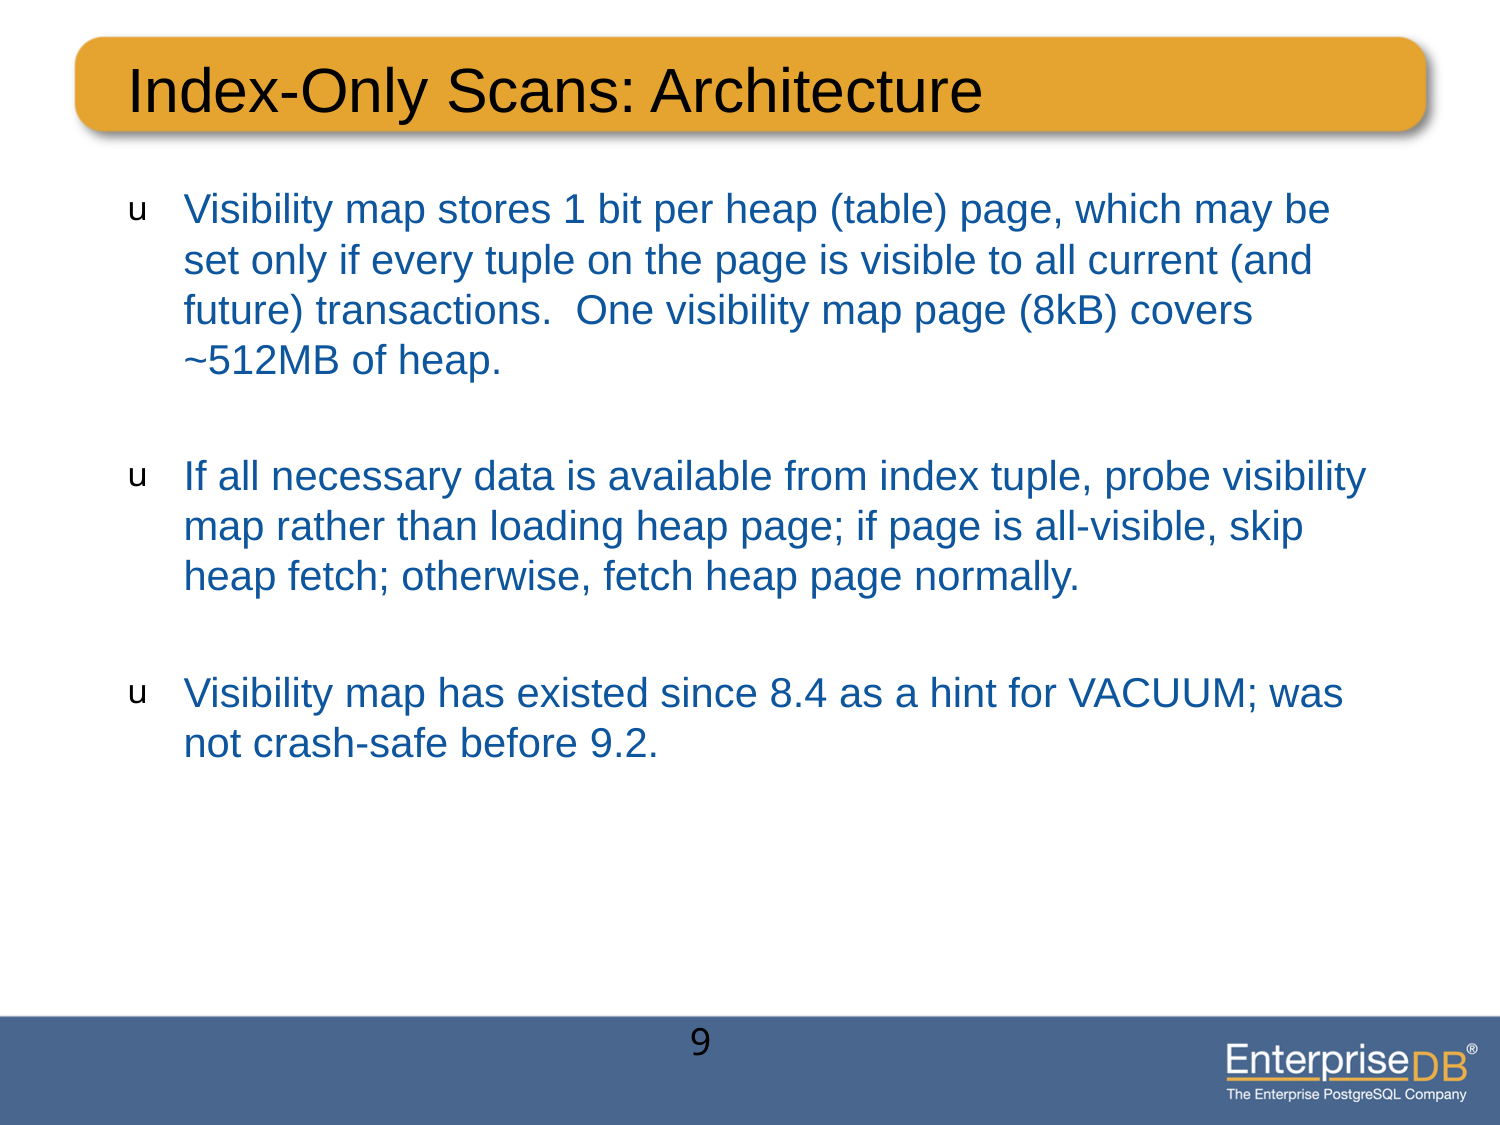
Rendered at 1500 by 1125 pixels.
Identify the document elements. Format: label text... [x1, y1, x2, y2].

picture [0, 0, 1500, 1125]
slide_number <number> [675, 1010, 825, 1125]
title Index-Only Scans: Architecture [112, 37, 1388, 138]
list Visibility map stores 1 bit per heap (table) page, which may be set only if every tuple on the page is visible to all current (and future) transactions. One visibility map page (8kB) covers ~512MB of heap. If all necessary data is available from index tuple, probe visibility map rather than loading heap page; if page is all-visible, skip heap fetch; otherwise, fetch heap page normally. Visibility map has existed since 8.4 as a hint for VACUUM; was not crash-safe before 9.2. [112, 174, 1388, 963]
